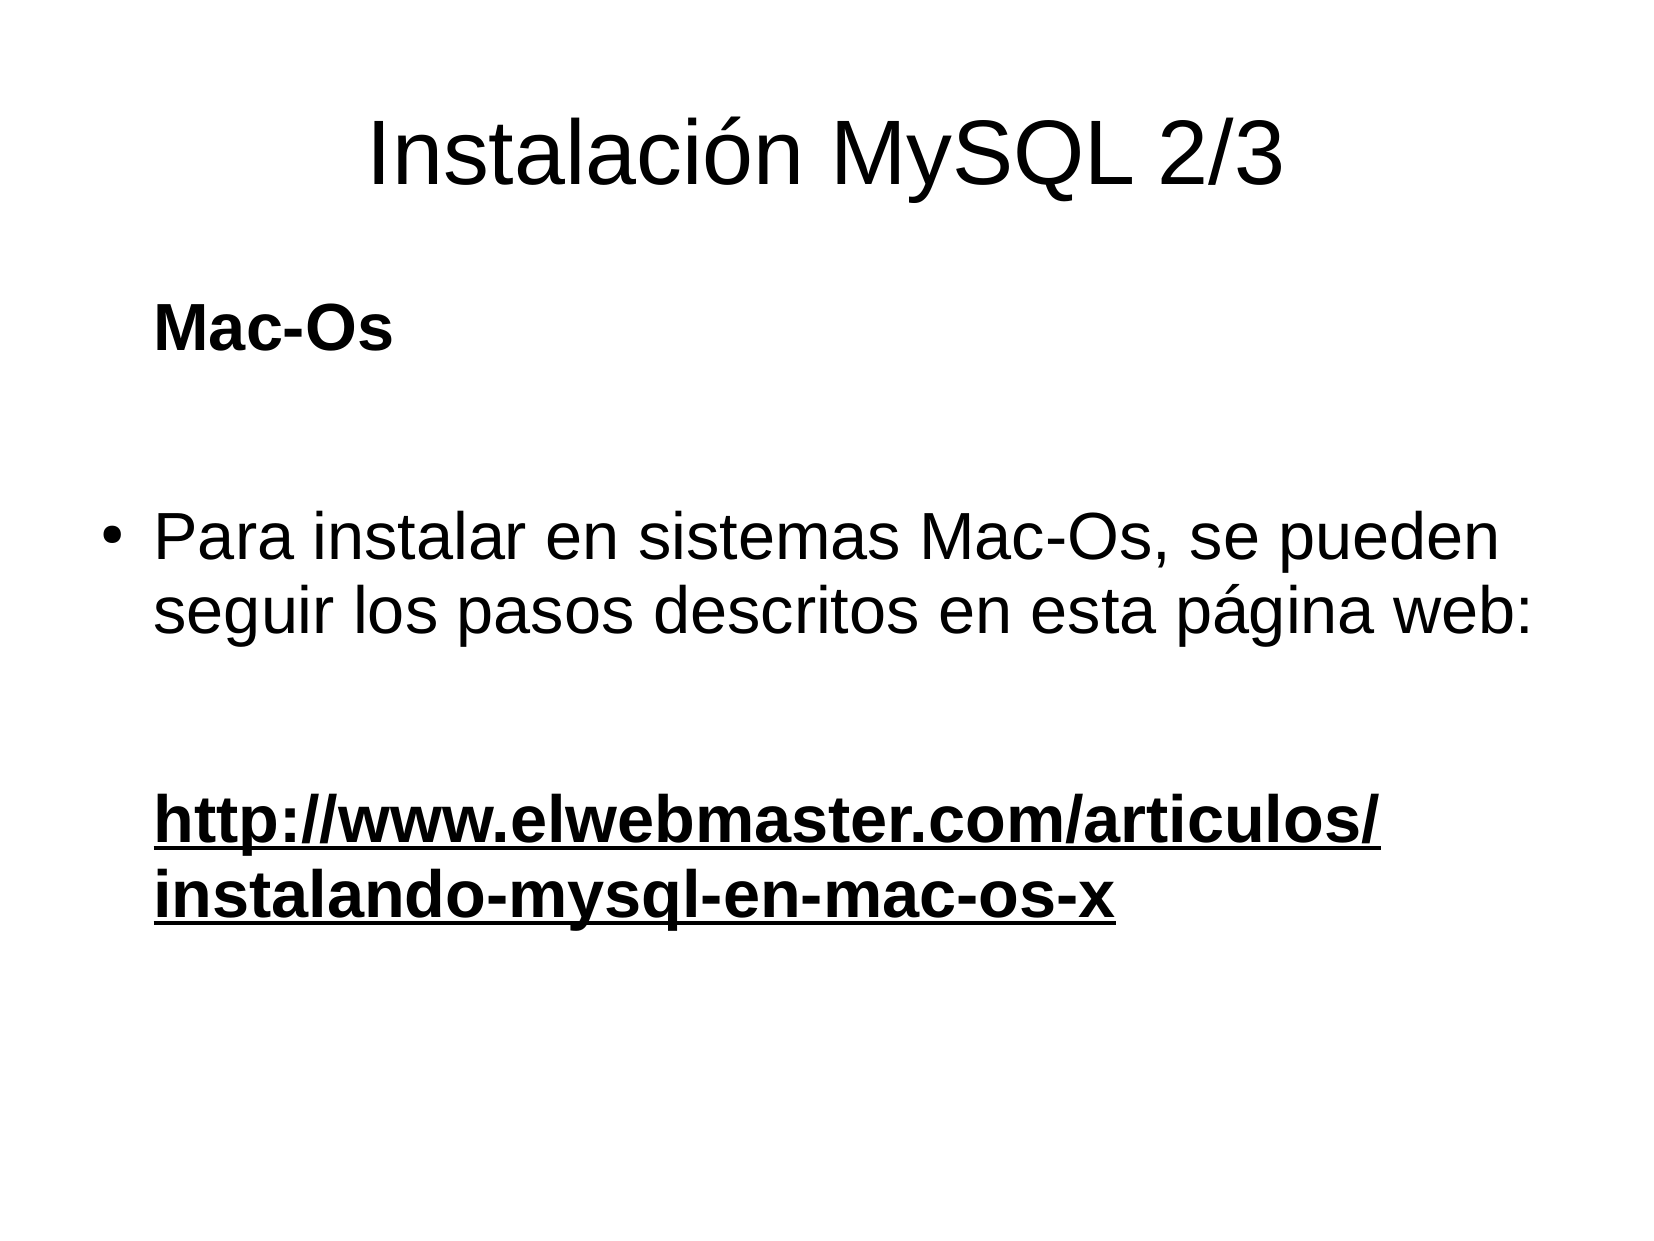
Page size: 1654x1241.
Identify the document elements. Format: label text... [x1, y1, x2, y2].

title Instalación MySQL 2/3 [82, 49, 1571, 257]
list Mac-Os Para instalar en sistemas Mac-Os, se pueden seguir los pasos descritos en esta página web: http://www.elwebmaster.com/articulos/instalando-mysql-en-mac-os-x [82, 290, 1571, 1010]
